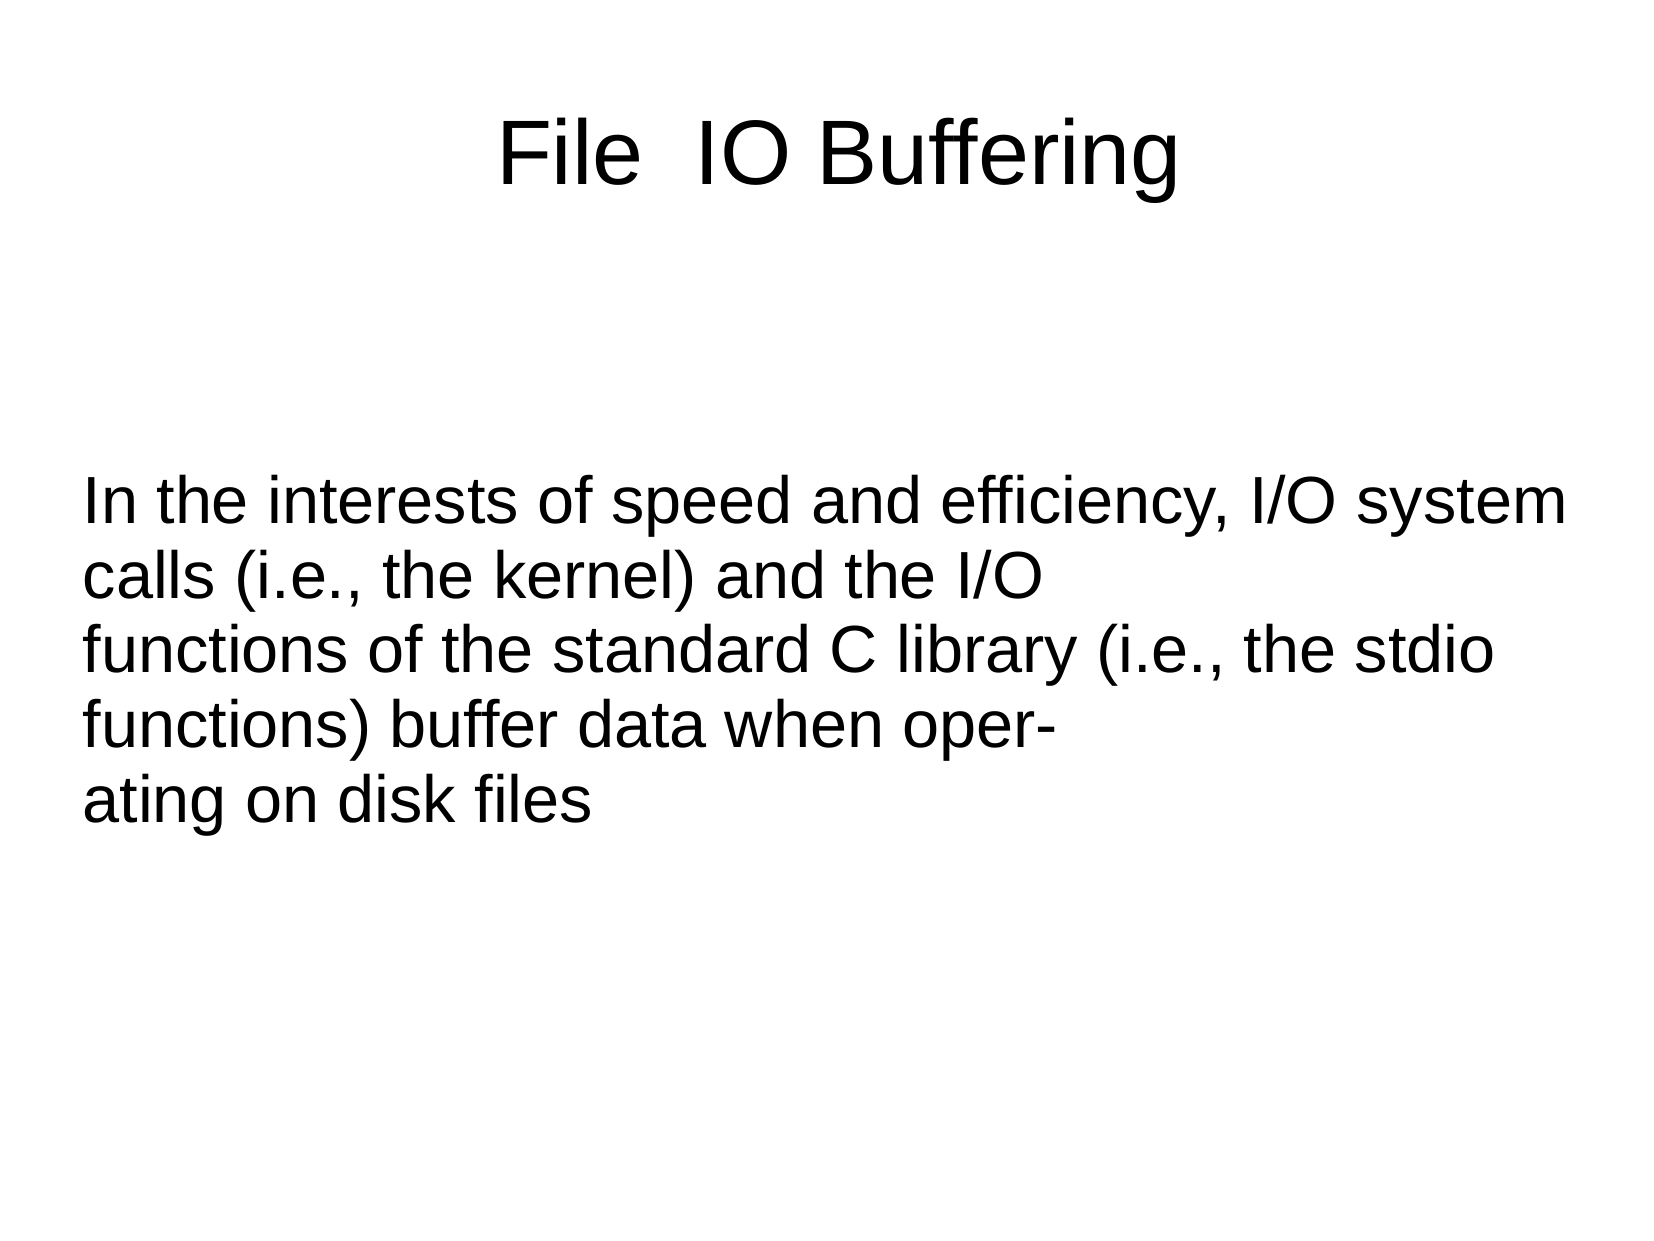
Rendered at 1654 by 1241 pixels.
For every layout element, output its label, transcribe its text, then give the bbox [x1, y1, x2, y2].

subtitle In the interests of speed and efficiency, I/O system calls (i.e., the kernel) and the I/O functions of the standard C library (i.e., the stdio functions) buffer data when oper- ating on disk files [82, 290, 1571, 1010]
title File IO Buffering [82, 49, 1571, 257]
